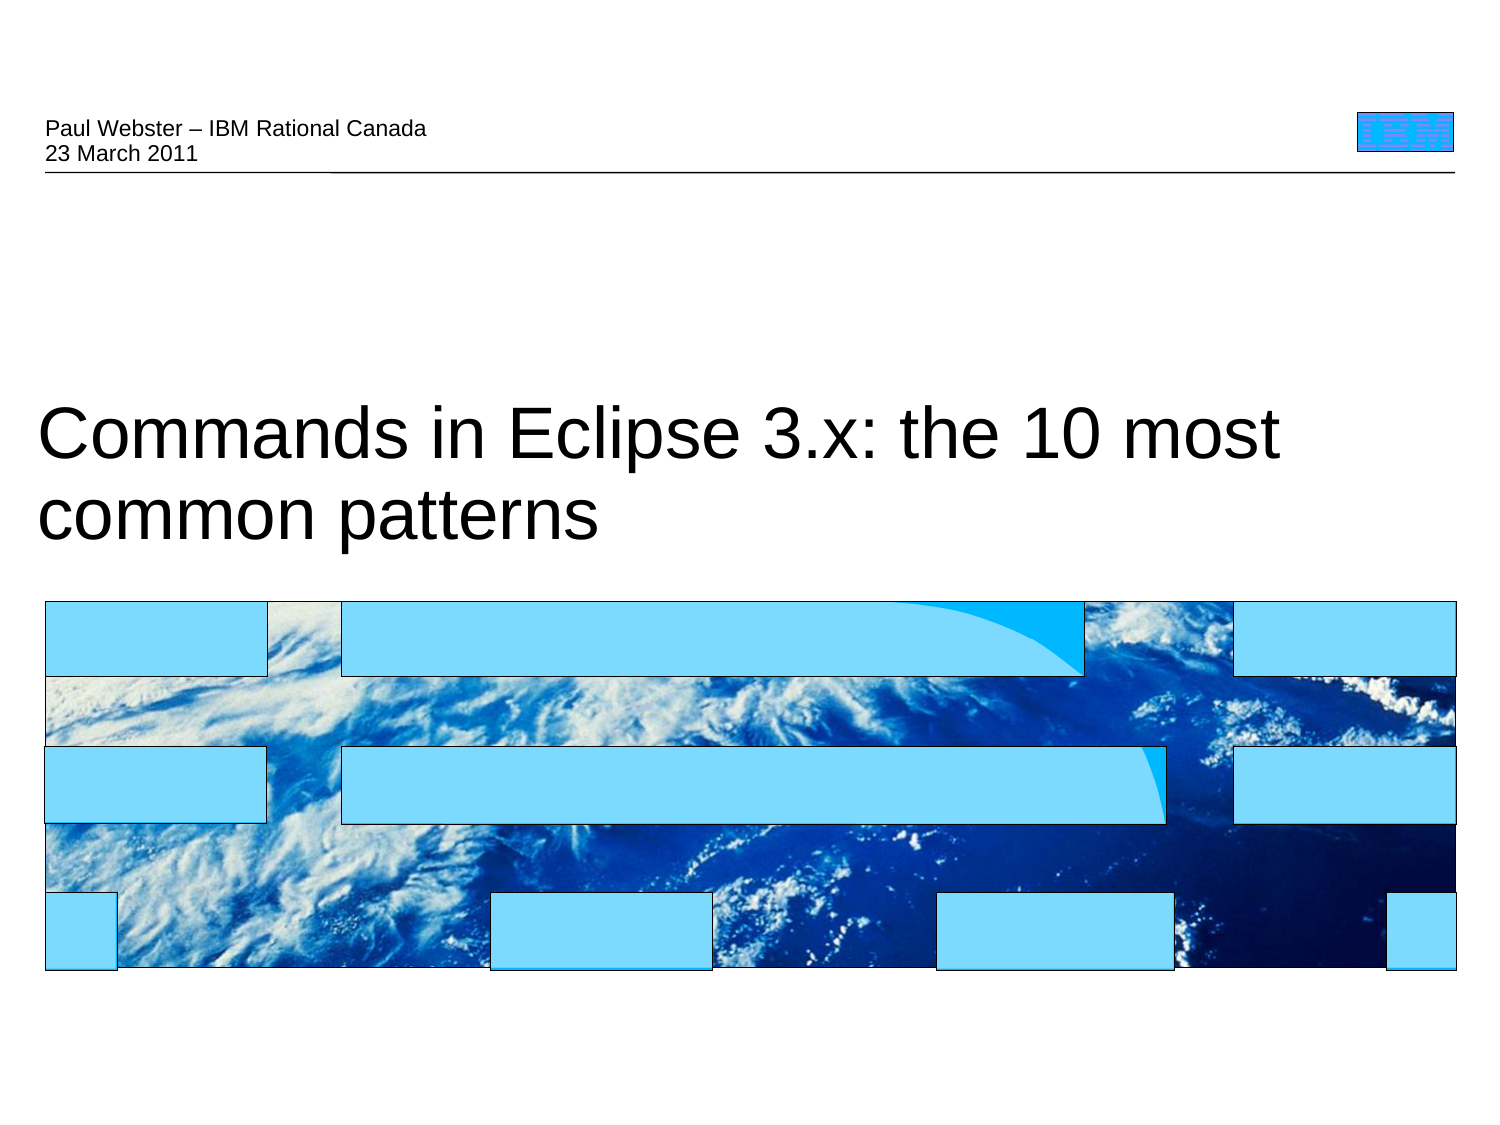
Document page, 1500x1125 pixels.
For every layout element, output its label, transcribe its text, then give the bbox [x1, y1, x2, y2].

text_box Paul Webster – IBM Rational Canada 23 March 2011 [30, 86, 1306, 175]
picture [45, 747, 266, 823]
picture [491, 893, 712, 967]
picture [1234, 602, 1454, 676]
picture [937, 893, 1174, 968]
picture [342, 602, 1081, 676]
picture [46, 893, 115, 968]
picture [46, 602, 1455, 967]
title Commands in Eclipse 3.x: the 10 most common patterns [22, 217, 1456, 563]
picture [1234, 747, 1454, 824]
picture [46, 602, 267, 676]
picture [1387, 893, 1456, 967]
